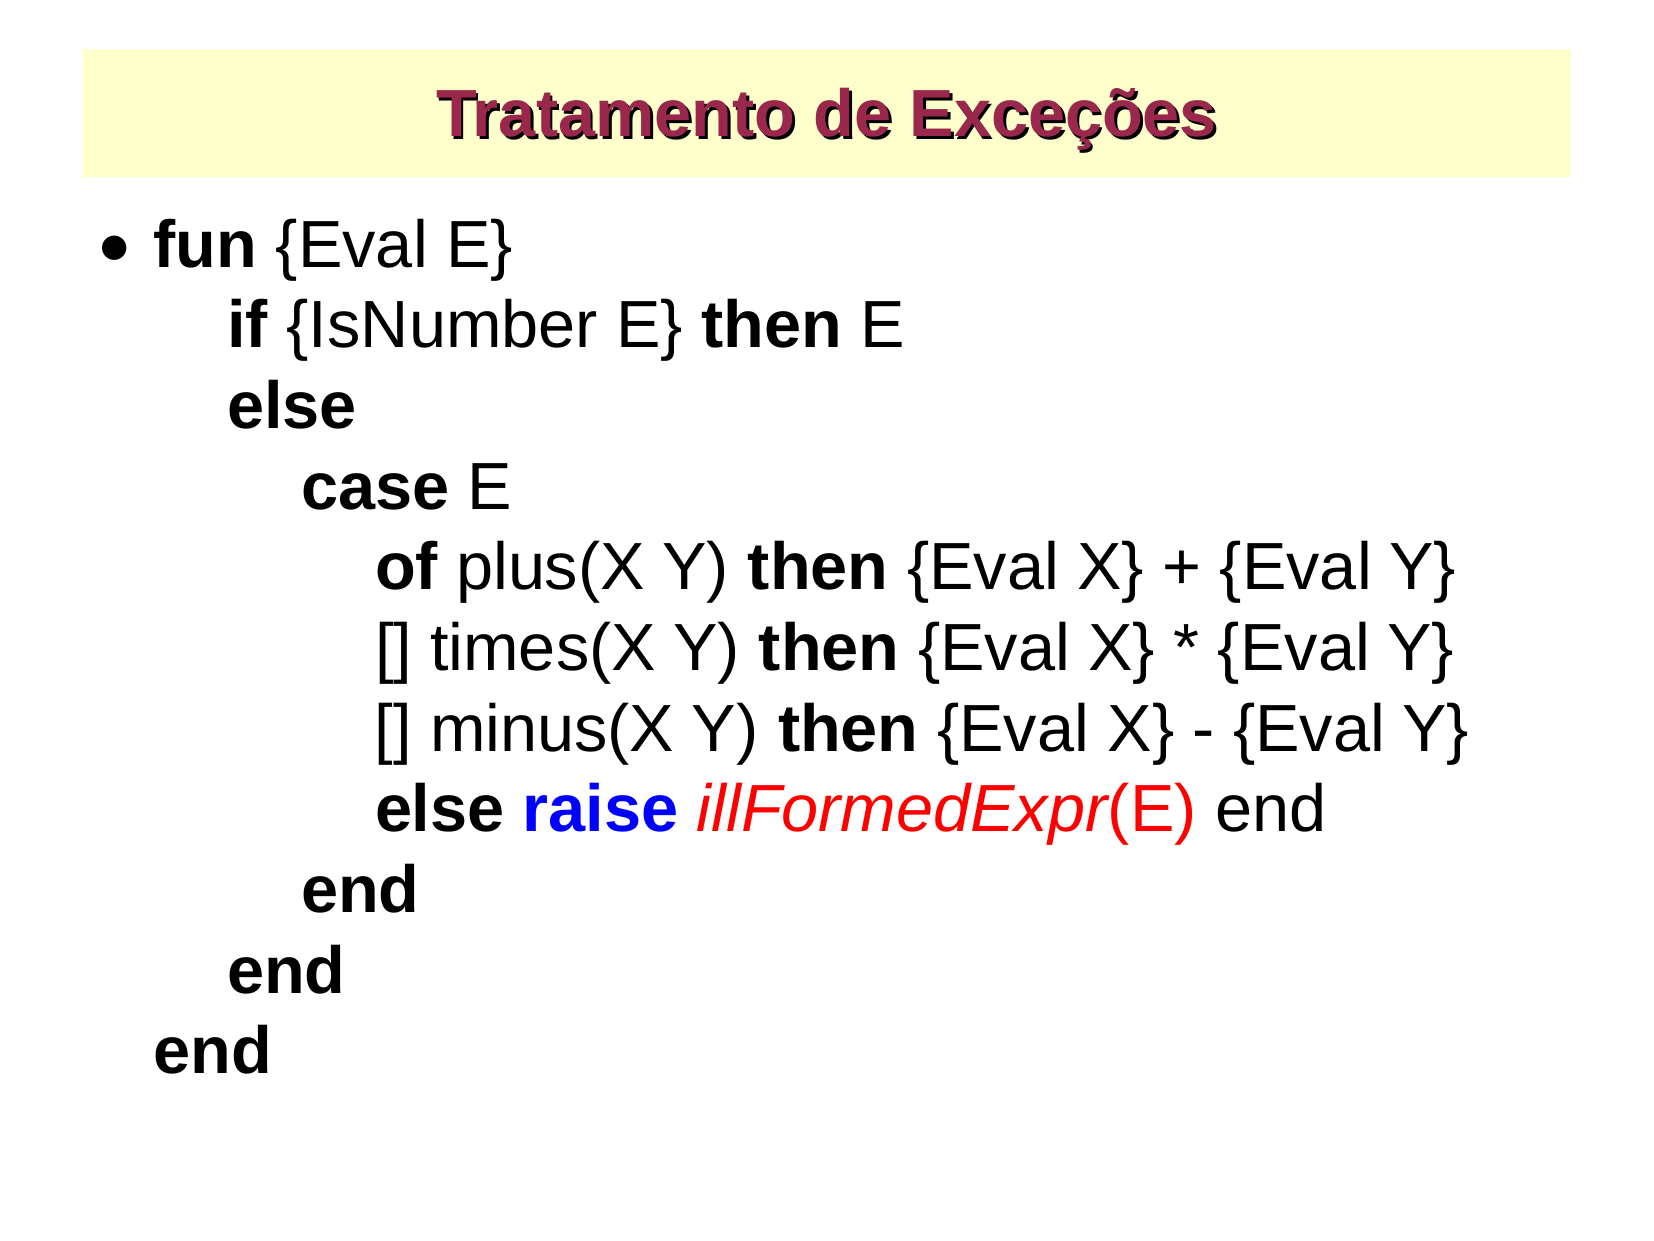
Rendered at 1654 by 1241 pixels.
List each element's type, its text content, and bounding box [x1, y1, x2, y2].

list fun {Eval E} if {IsNumber E} then E else case E of plus(X Y) then {Eval X} + {Eval Y} [] times(X Y) then {Eval X} * {Eval Y} [] minus(X Y) then {Eval X} - {Eval Y} else raise illFormedExpr(E) end end end end [82, 206, 1571, 1137]
title Tratamento de Exceções [82, 49, 1571, 178]
